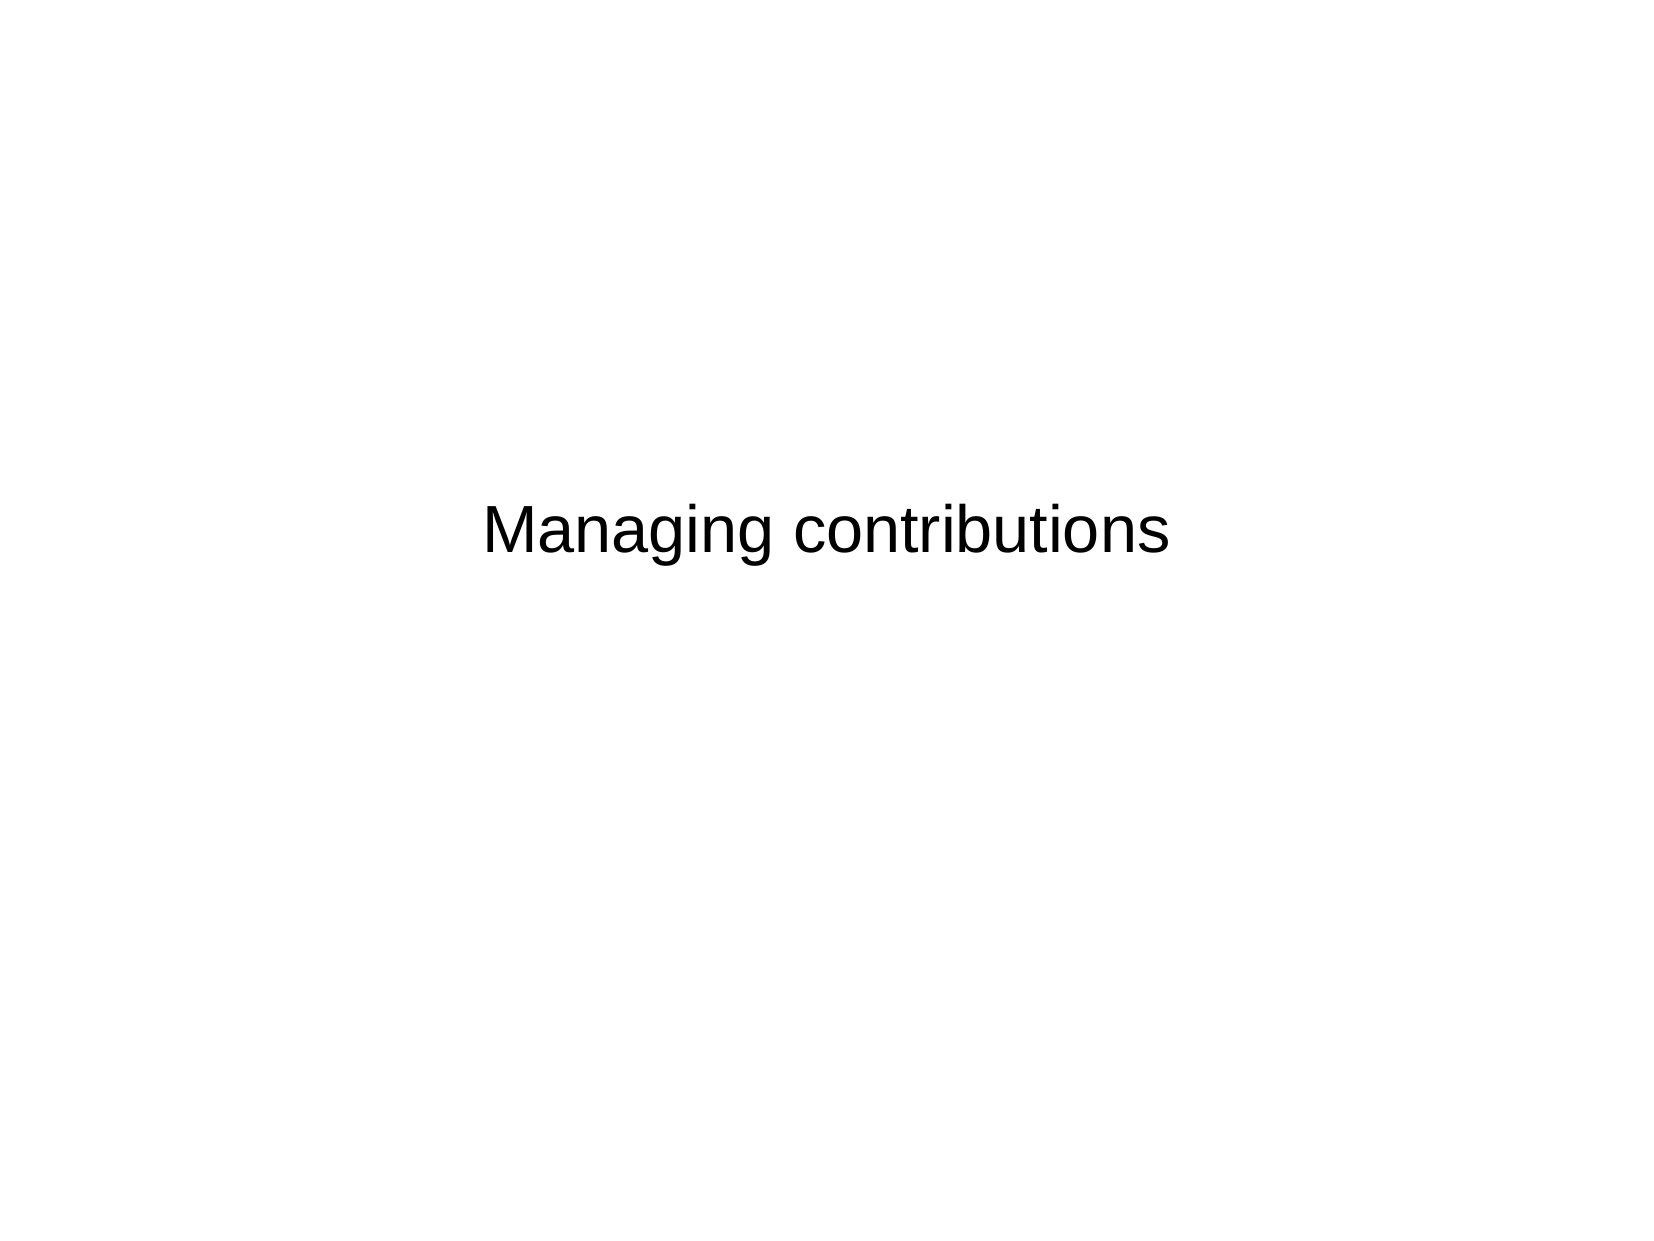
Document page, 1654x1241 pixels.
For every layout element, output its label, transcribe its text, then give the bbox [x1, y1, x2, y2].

subtitle Managing contributions [82, 49, 1571, 1010]
